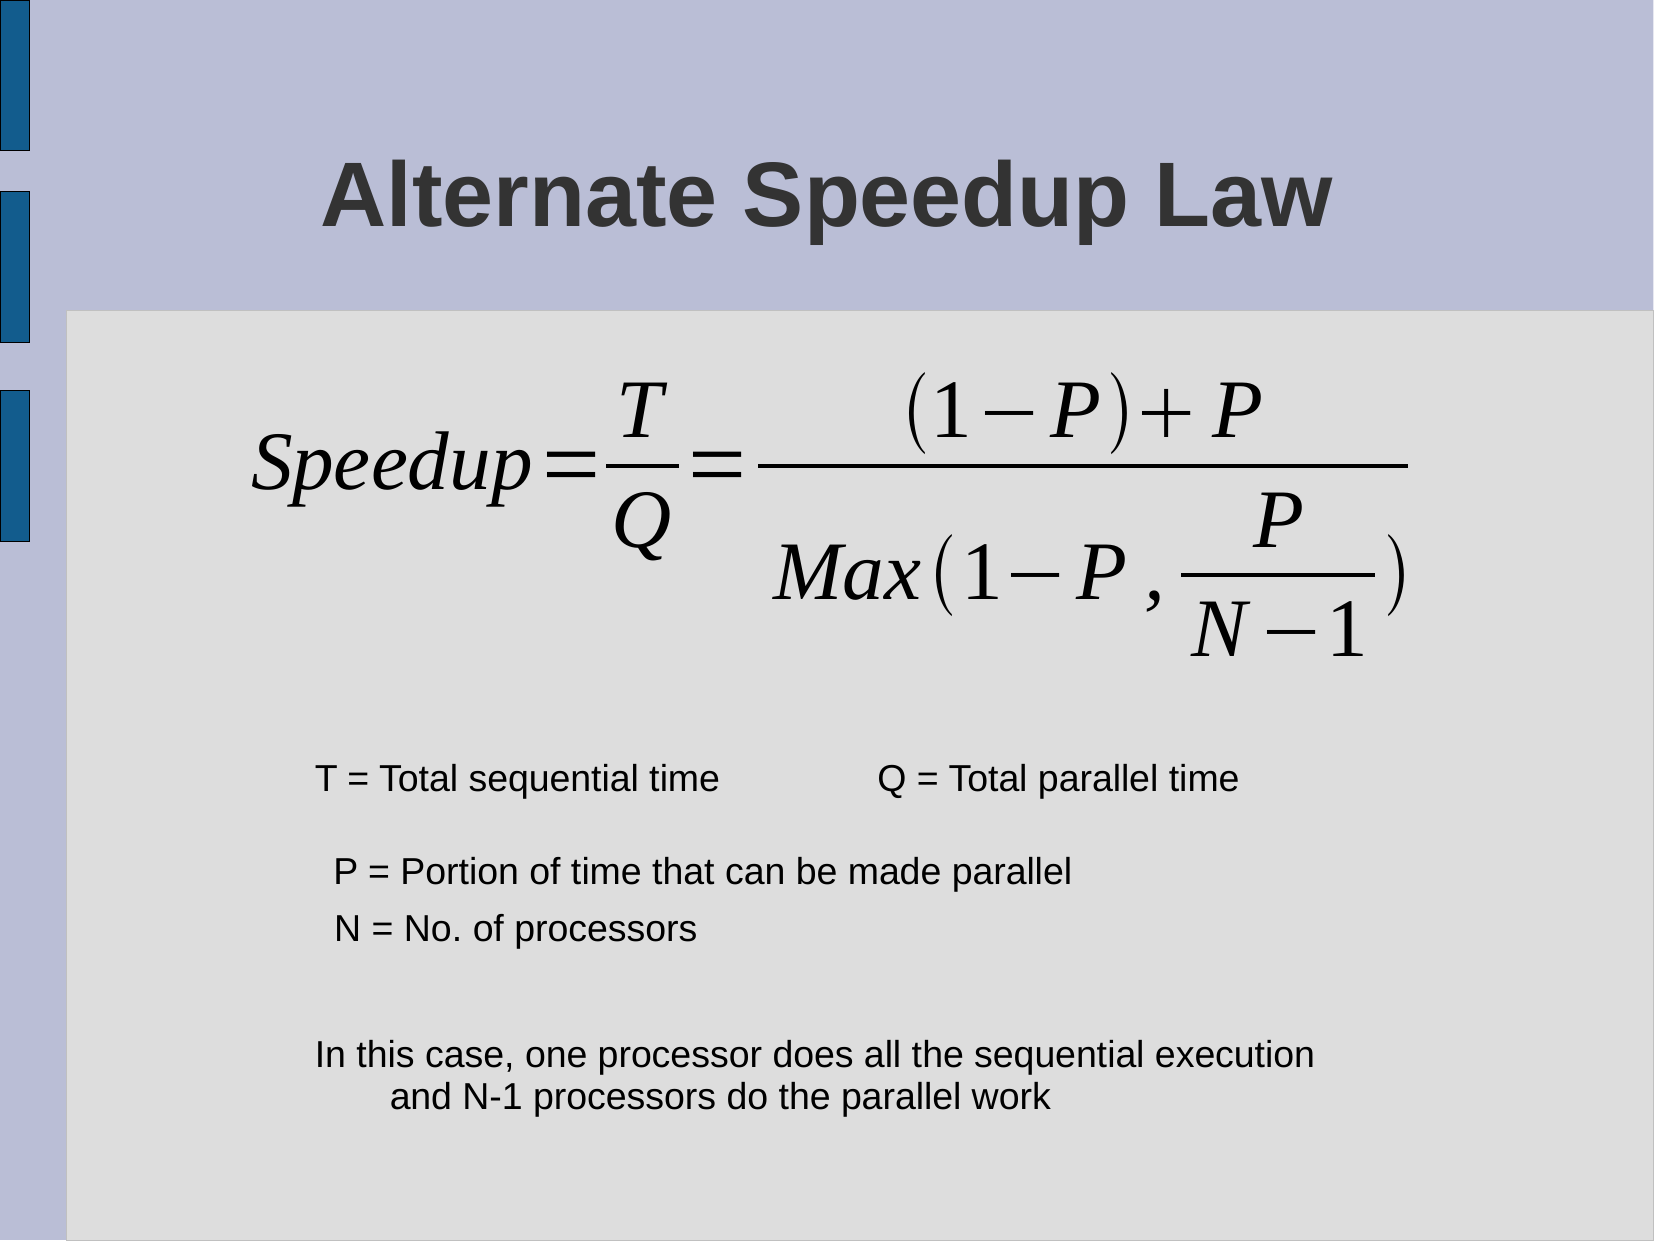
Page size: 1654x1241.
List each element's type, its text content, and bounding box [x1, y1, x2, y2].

text_box T = Total sequential time [300, 750, 736, 807]
chart [225, 365, 1434, 676]
text_box N = No. of processors [319, 900, 713, 957]
text_box P = Portion of time that can be made parallel [318, 843, 1088, 901]
title Alternate Speedup Law [121, 98, 1534, 291]
text_box In this case, one processor does all the sequential execution and N-1 processors do the parallel work [300, 1026, 1330, 1126]
text_box Q = Total parallel time [862, 750, 1255, 807]
